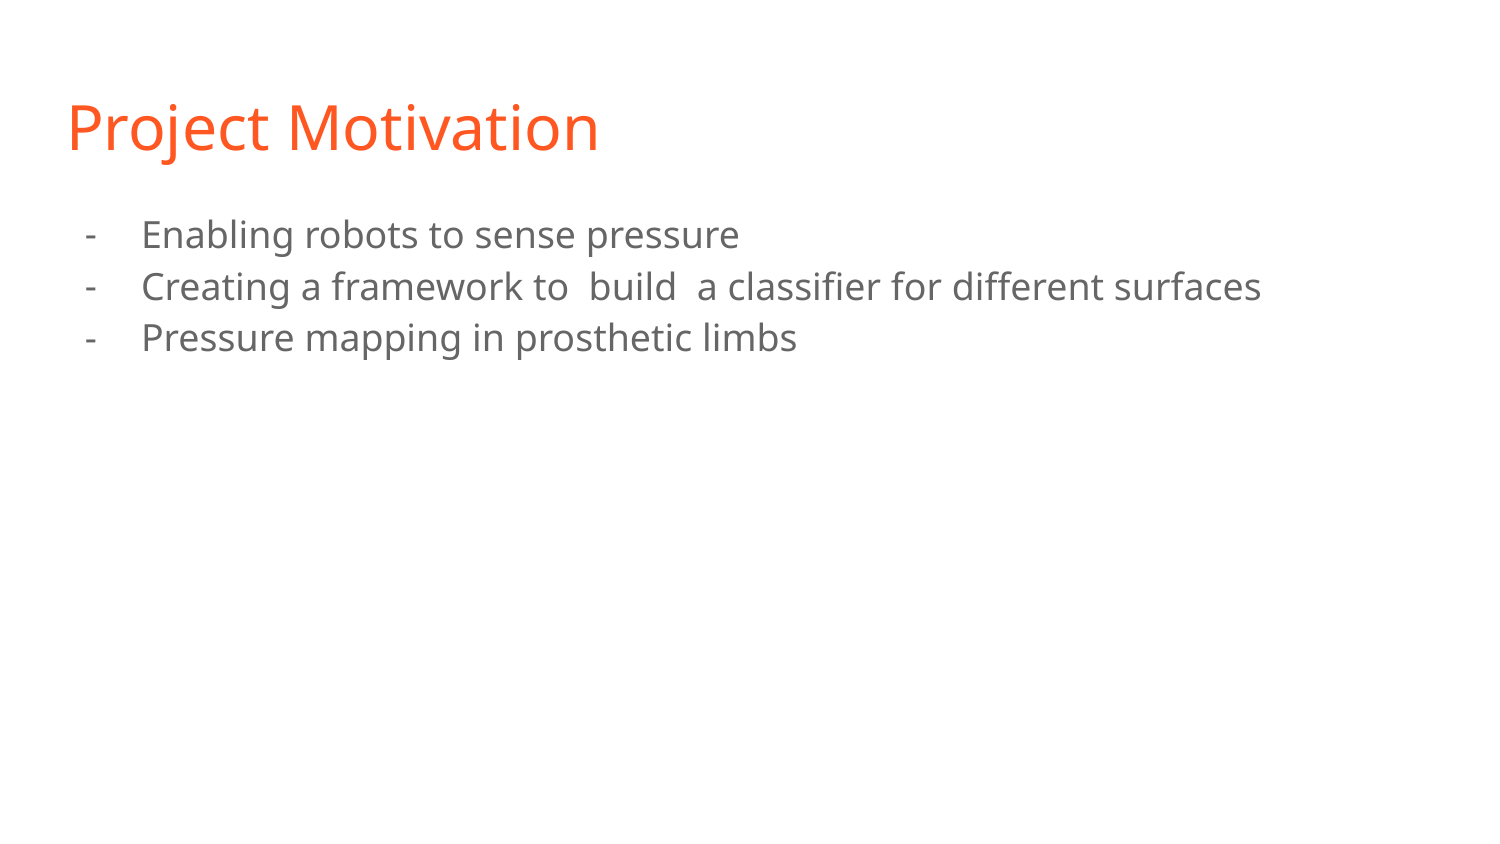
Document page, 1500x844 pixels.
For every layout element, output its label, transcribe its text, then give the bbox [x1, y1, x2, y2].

title Project Motivation [51, 72, 1449, 167]
list Enabling robots to sense pressure Creating a framework to build a classifier for different surfaces Pressure mapping in prosthetic limbs [51, 189, 1449, 750]
